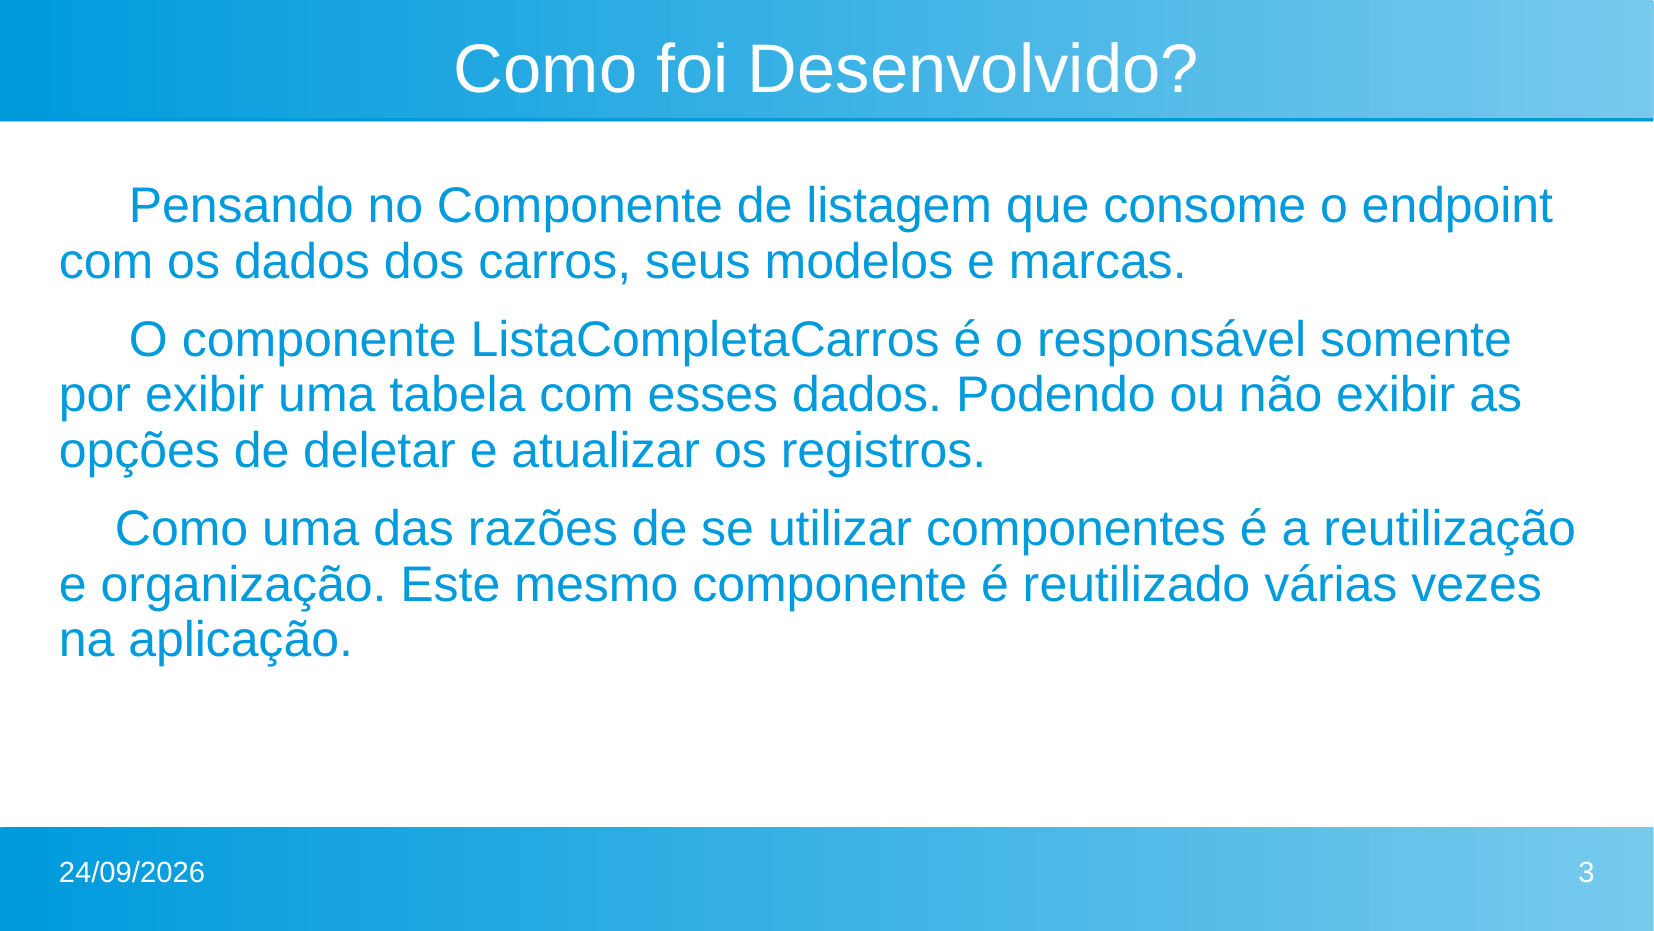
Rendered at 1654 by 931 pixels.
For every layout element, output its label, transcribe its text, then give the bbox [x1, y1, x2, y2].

title Como foi Desenvolvido? [59, 29, 1595, 108]
list Pensando no Componente de listagem que consome o endpoint com os dados dos carros, seus modelos e marcas. O componente ListaCompletaCarros é o responsável somente por exibir uma tabela com esses dados. Podendo ou não exibir as opções de deletar e atualizar os registros. Como uma das razões de se utilizar componentes é a reutilização e organização. Este mesmo componente é reutilizado várias vezes na aplicação. [59, 177, 1595, 768]
